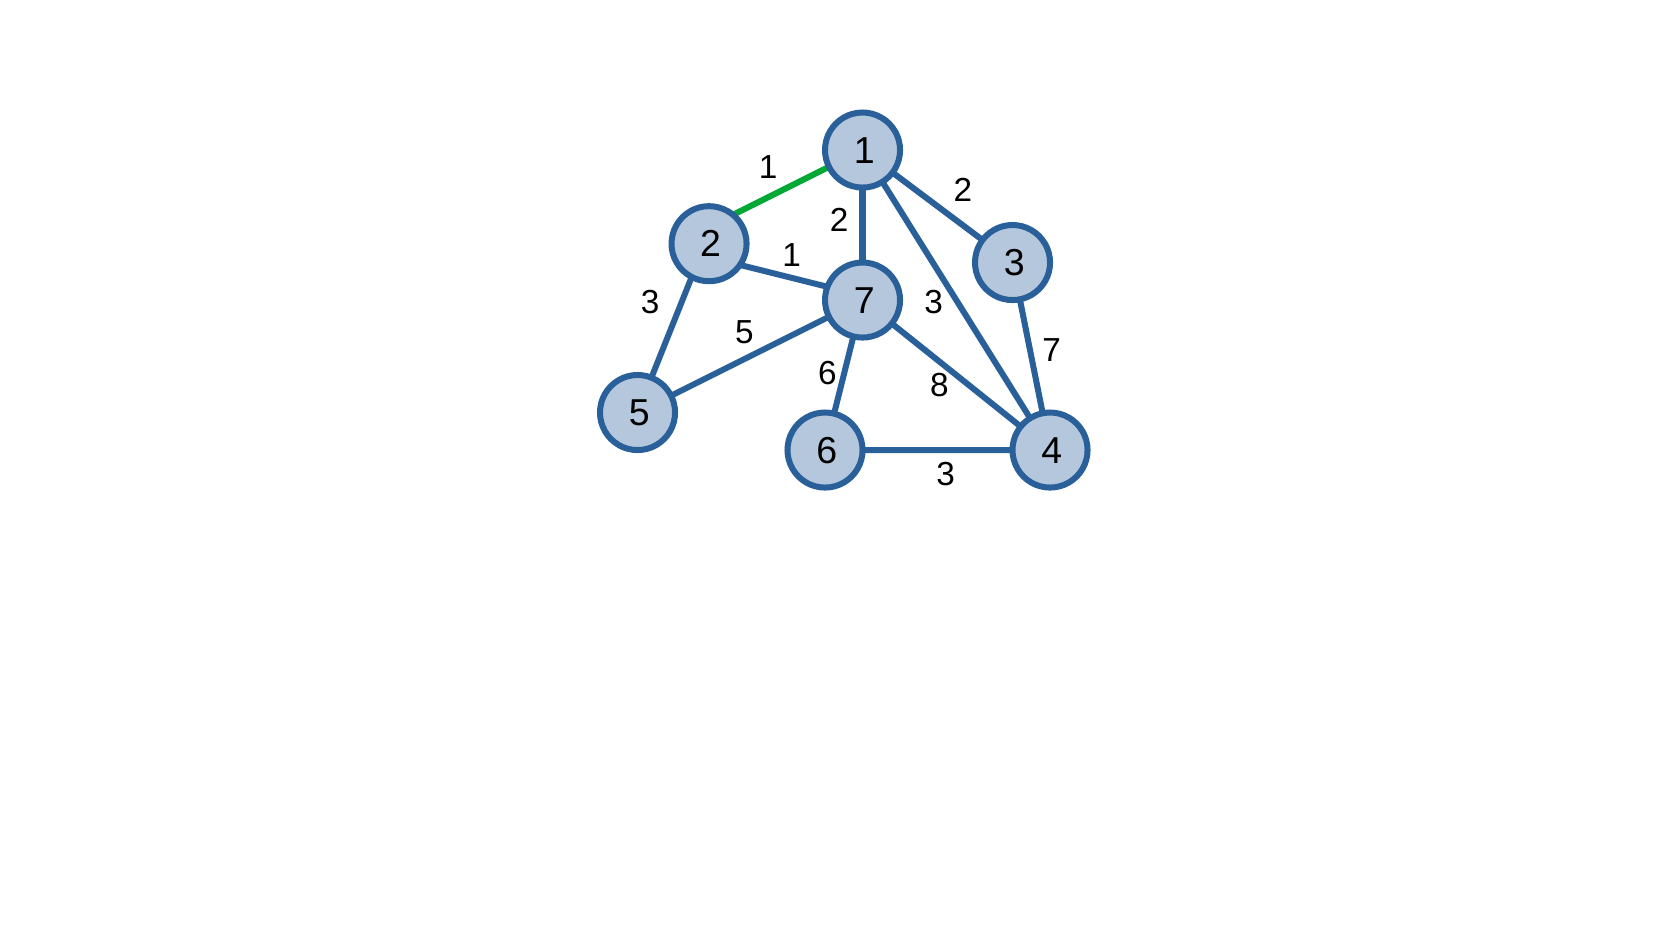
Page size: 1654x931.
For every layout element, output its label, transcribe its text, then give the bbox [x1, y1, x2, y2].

text_box 3 [909, 276, 948, 329]
text_box 2 [671, 206, 747, 282]
text_box 4 [1012, 412, 1088, 488]
text_box 8 [915, 359, 953, 412]
text_box 1 [744, 140, 782, 193]
text_box 5 [600, 375, 676, 451]
text_box 6 [787, 412, 863, 488]
text_box 3 [975, 225, 1051, 301]
text_box 5 [720, 306, 759, 358]
text_box 6 [803, 347, 841, 400]
text_box 2 [815, 193, 853, 246]
text_box 3 [626, 276, 664, 329]
text_box 2 [939, 164, 977, 217]
text_box 7 [825, 262, 901, 338]
text_box 1 [825, 112, 901, 188]
text_box 7 [1027, 323, 1066, 376]
text_box 1 [767, 229, 806, 282]
text_box 3 [921, 447, 959, 500]
